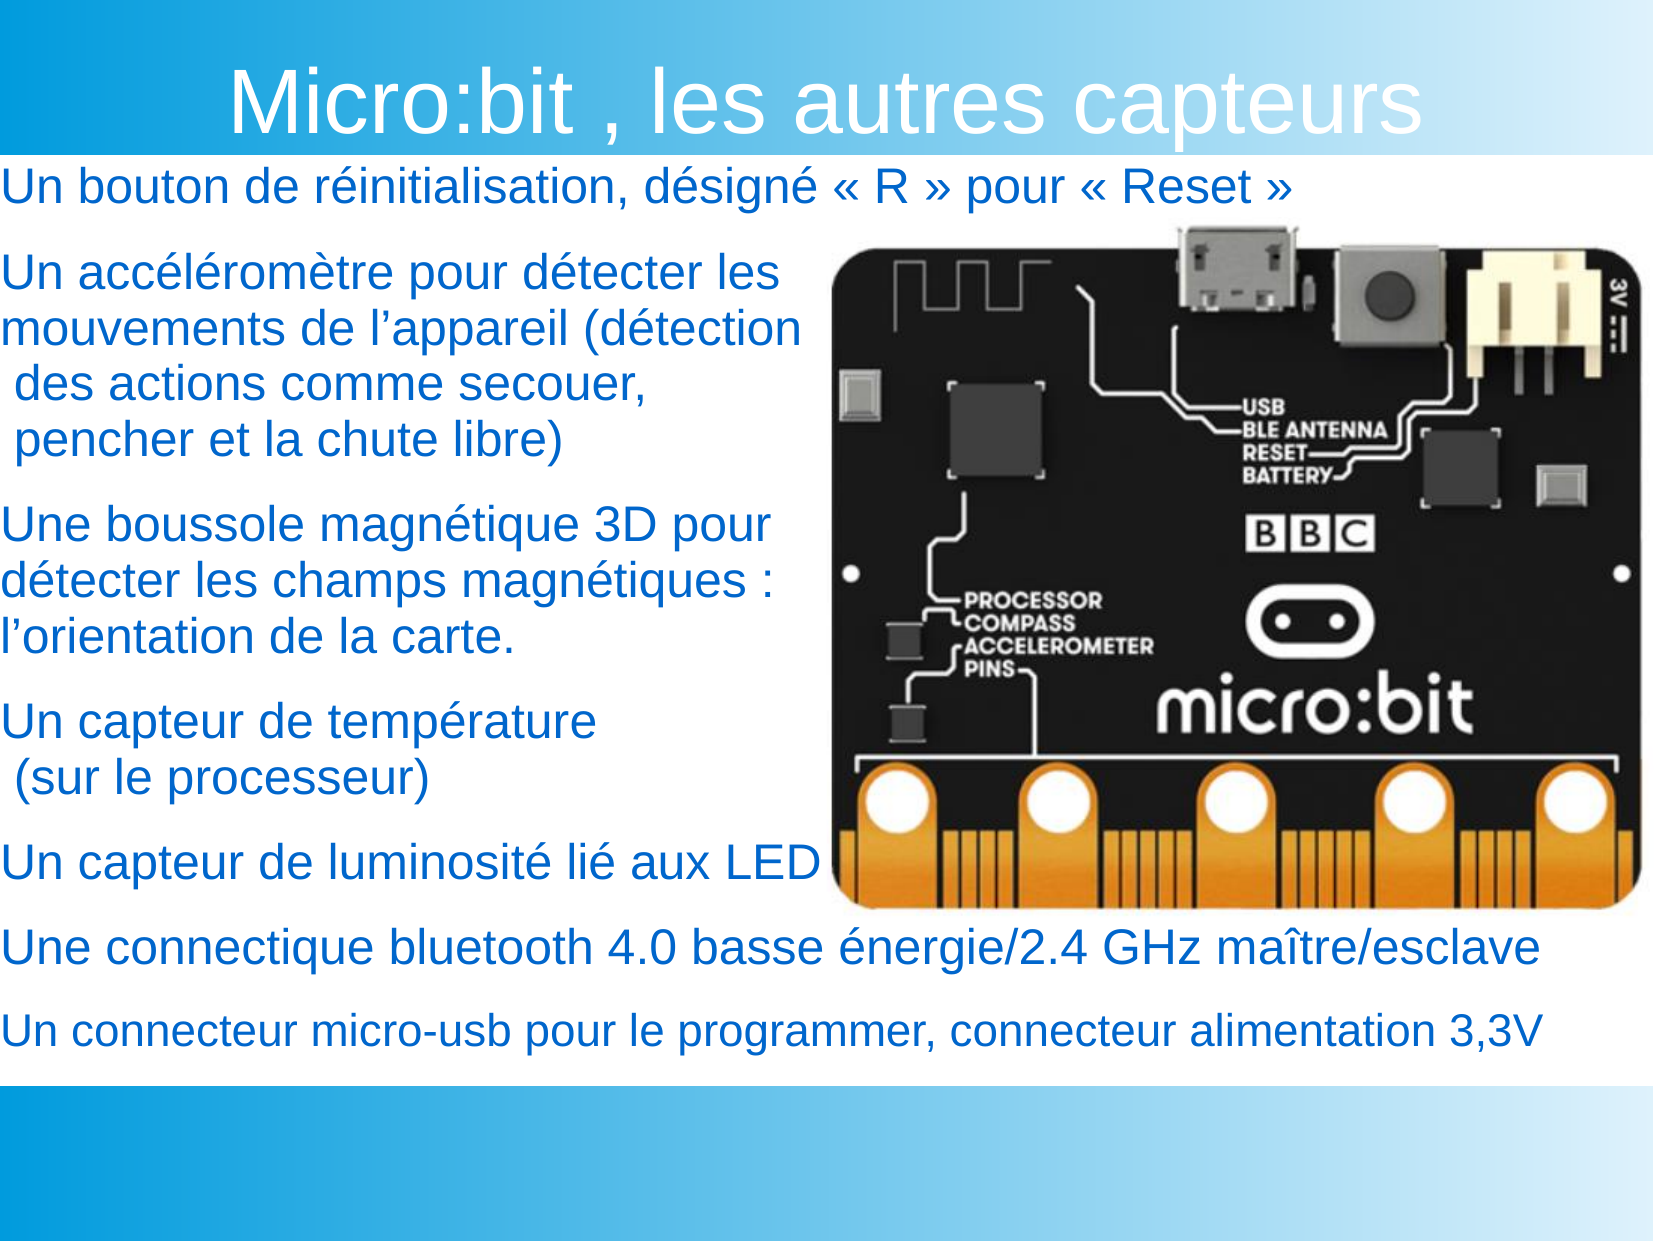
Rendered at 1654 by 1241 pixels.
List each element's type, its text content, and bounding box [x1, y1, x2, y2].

list Un bouton de réinitialisation, désigné « R » pour « Reset » Un accéléromètre pour détecter les mouvements de l’appareil (détection des actions comme secouer, pencher et la chute libre) Une boussole magnétique 3D pour détecter les champs magnétiques : l’orientation de la carte. Un capteur de température (sur le processeur) Un capteur de luminosité lié aux LED Une connectique bluetooth 4.0 basse énergie/2.4 GHz maître/esclave Un connecteur micro-usb pour le programmer, connecteur alimentation 3,3V [0, 158, 1583, 878]
picture [826, 217, 1654, 922]
title Micro:bit , les autres capteurs [82, 49, 1571, 155]
